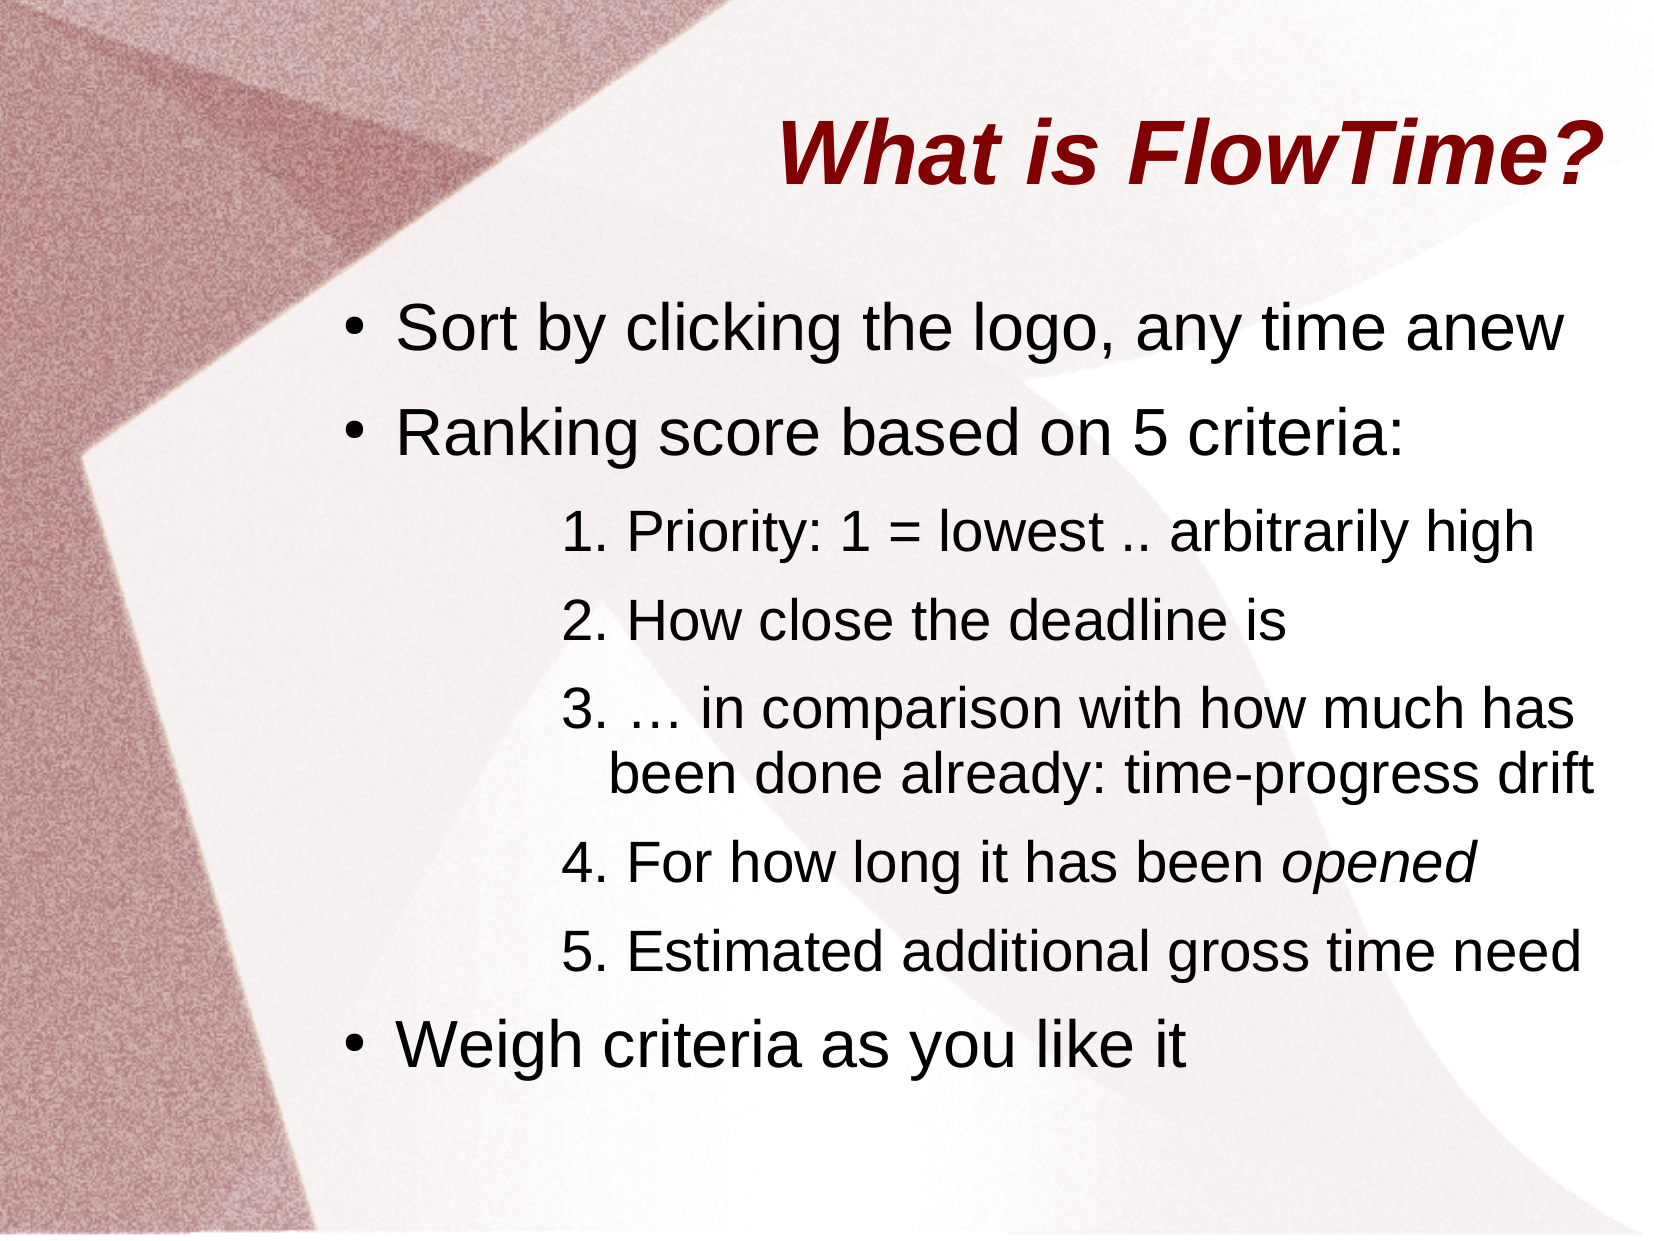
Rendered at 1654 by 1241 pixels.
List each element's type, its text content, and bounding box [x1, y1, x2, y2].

picture [0, 0, 1654, 1241]
title What is FlowTime? [596, 49, 1607, 257]
list Sort by clicking the logo, any time anew Ranking score based on 5 criteria: Priority: 1 = lowest .. arbitrarily high How close the deadline is … in comparison with how much has been done already: time-progress drift For how long it has been opened Estimated additional gross time need Weigh criteria as you like it [324, 290, 1601, 1082]
